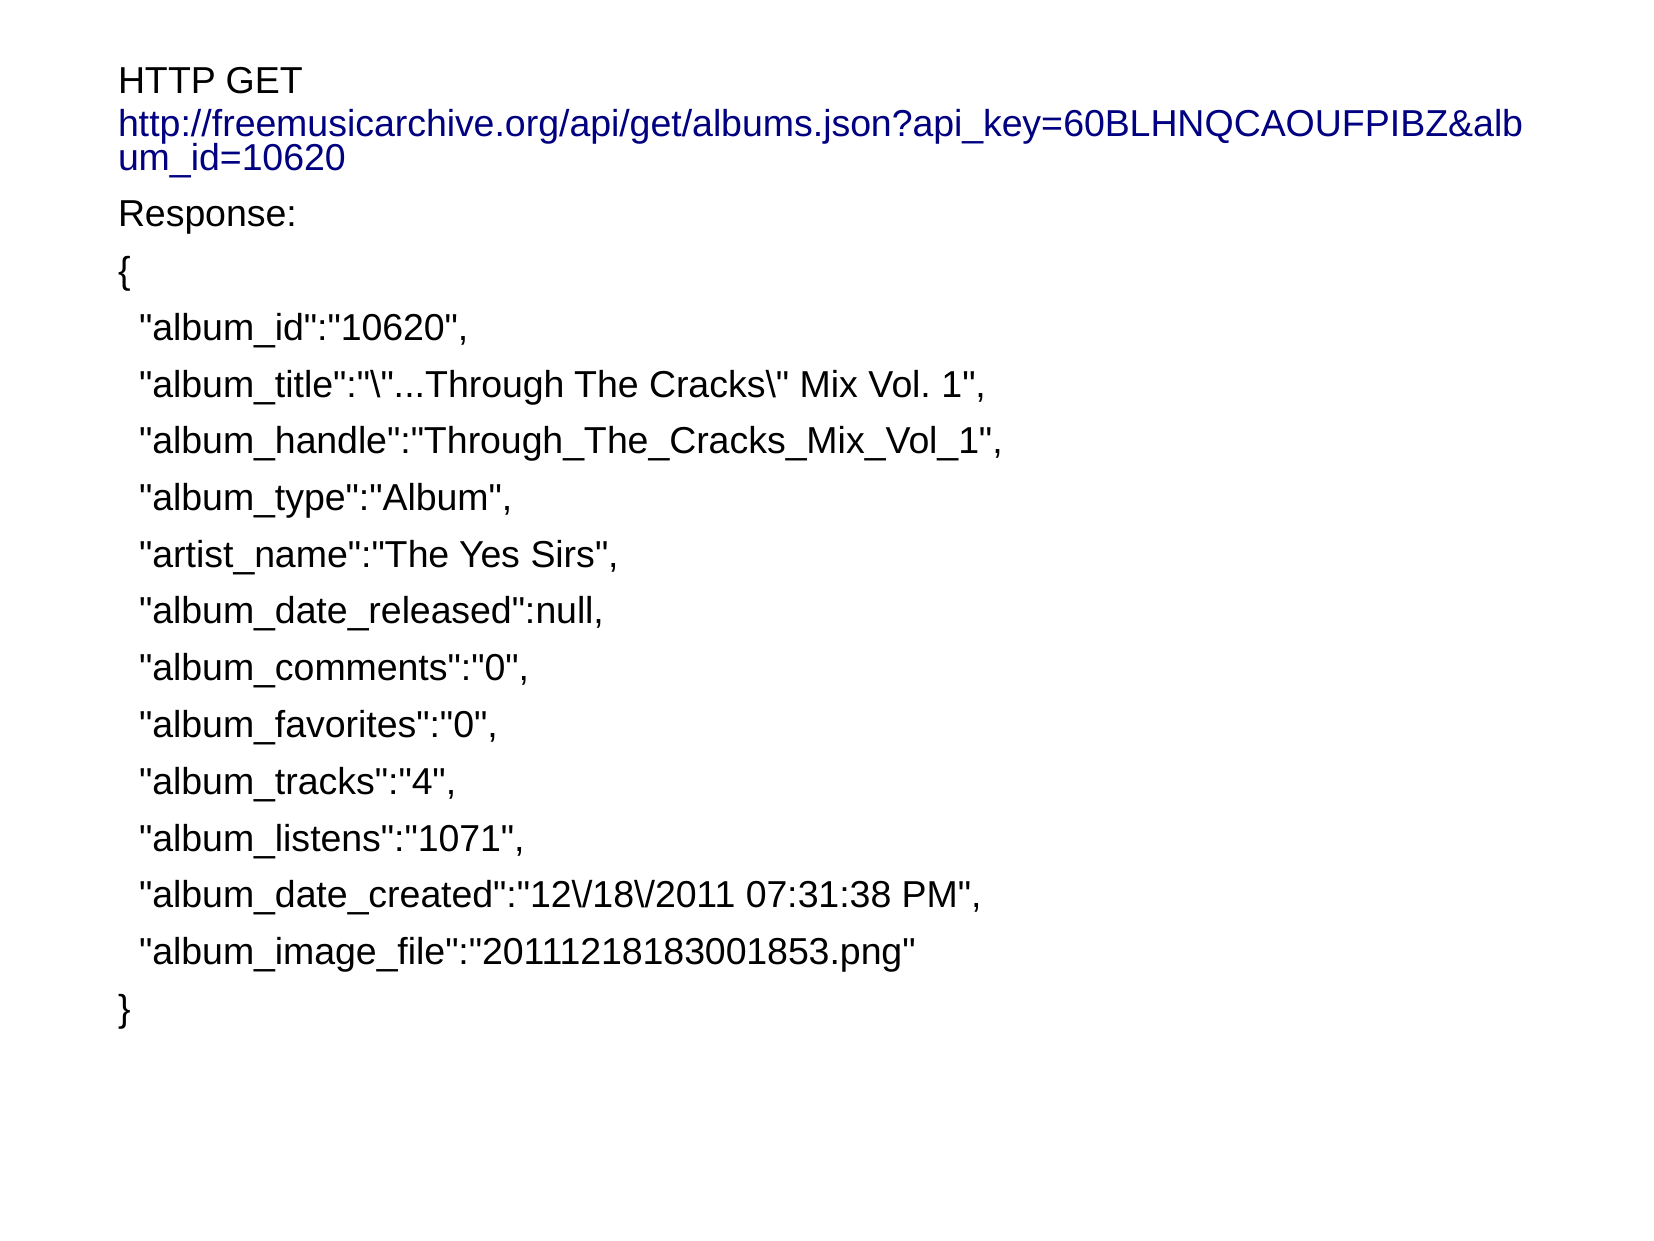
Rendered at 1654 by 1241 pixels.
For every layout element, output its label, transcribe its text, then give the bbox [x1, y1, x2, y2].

list HTTP GET http://freemusicarchive.org/api/get/albums.json?api_key=60BLHNQCAOUFPIBZ&album_id=10620 Response: { "album_id":"10620", "album_title":"\"...Through The Cracks\" Mix Vol. 1", "album_handle":"Through_The_Cracks_Mix_Vol_1", "album_type":"Album", "artist_name":"The Yes Sirs", "album_date_released":null, "album_comments":"0", "album_favorites":"0", "album_tracks":"4", "album_listens":"1071", "album_date_created":"12\/18\/2011 07:31:38 PM", "album_image_file":"20111218183001853.png" } [82, 60, 1538, 1010]
